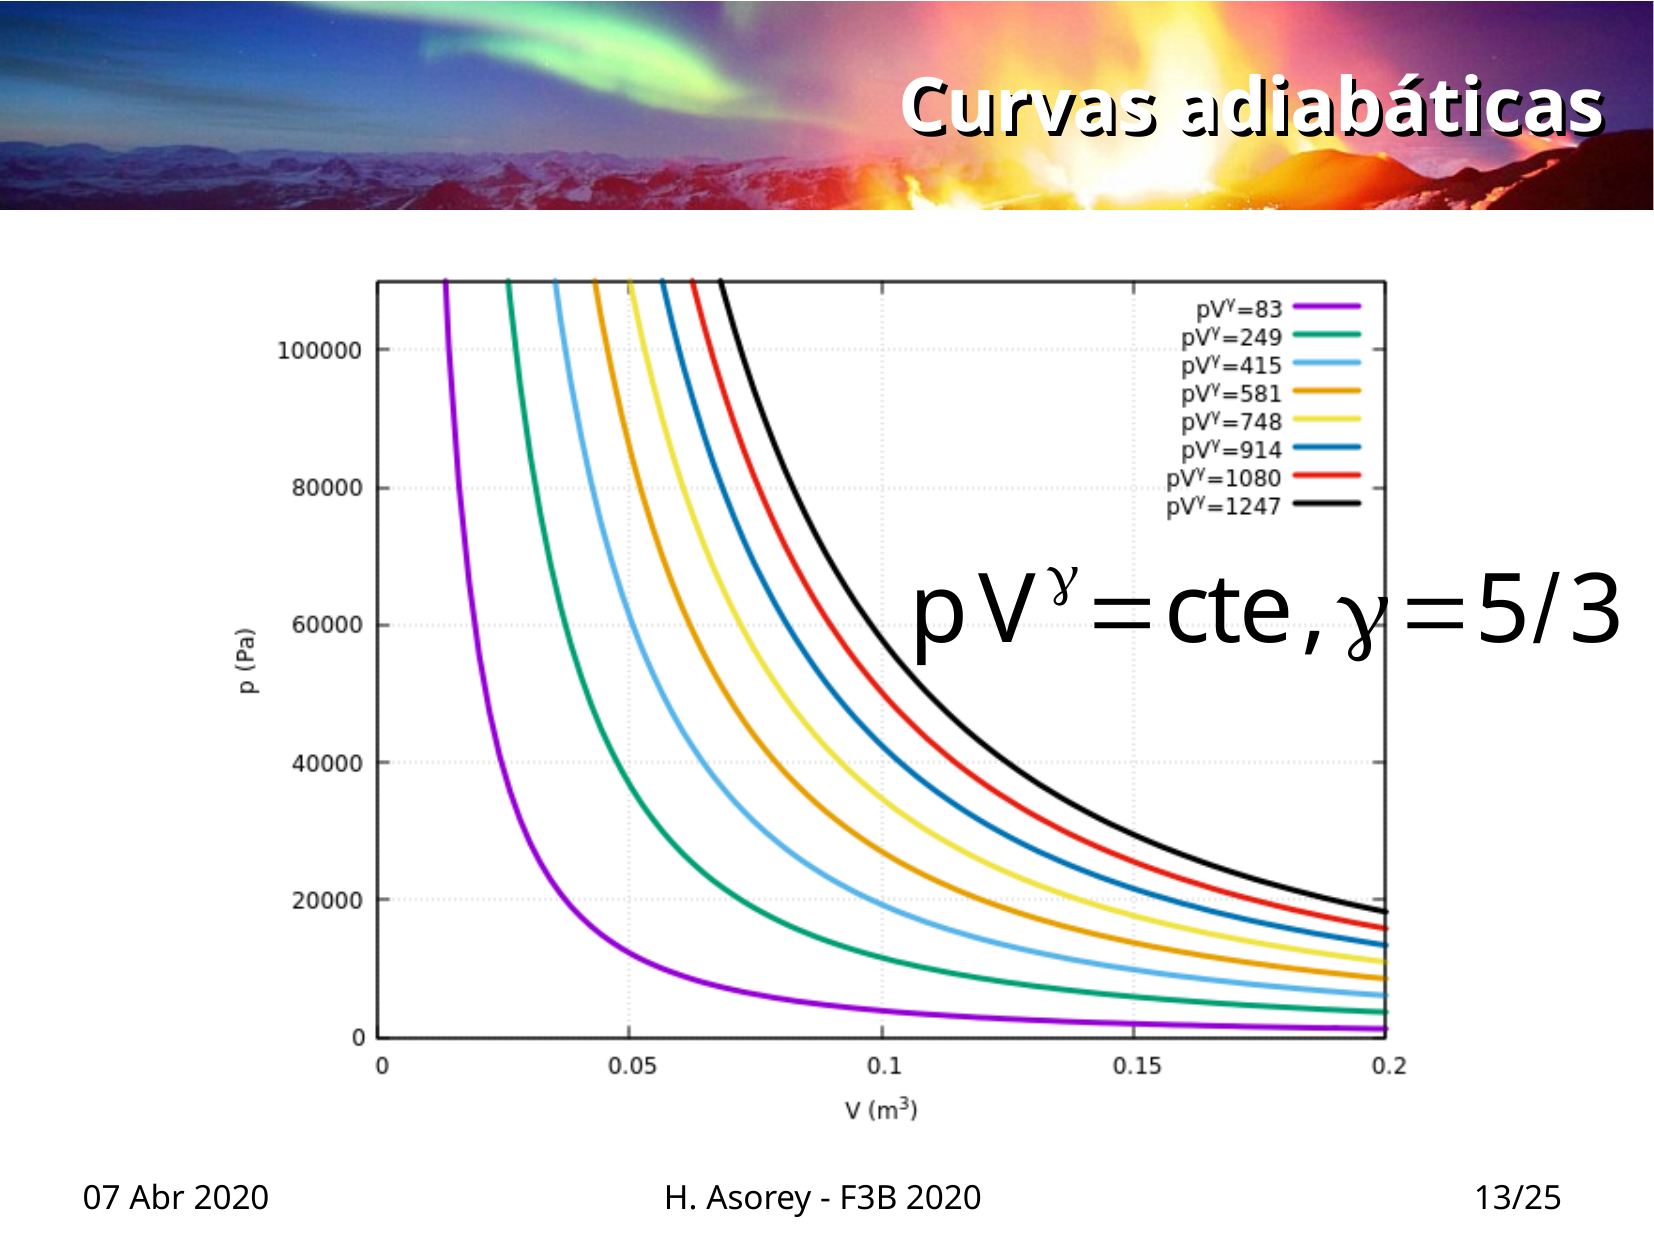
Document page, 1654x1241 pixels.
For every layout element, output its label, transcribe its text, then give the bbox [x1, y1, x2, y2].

title Curvas adiabáticas [45, 15, 1606, 191]
picture [0, 1, 1654, 210]
picture [224, 254, 1425, 1156]
chart [903, 549, 1629, 667]
